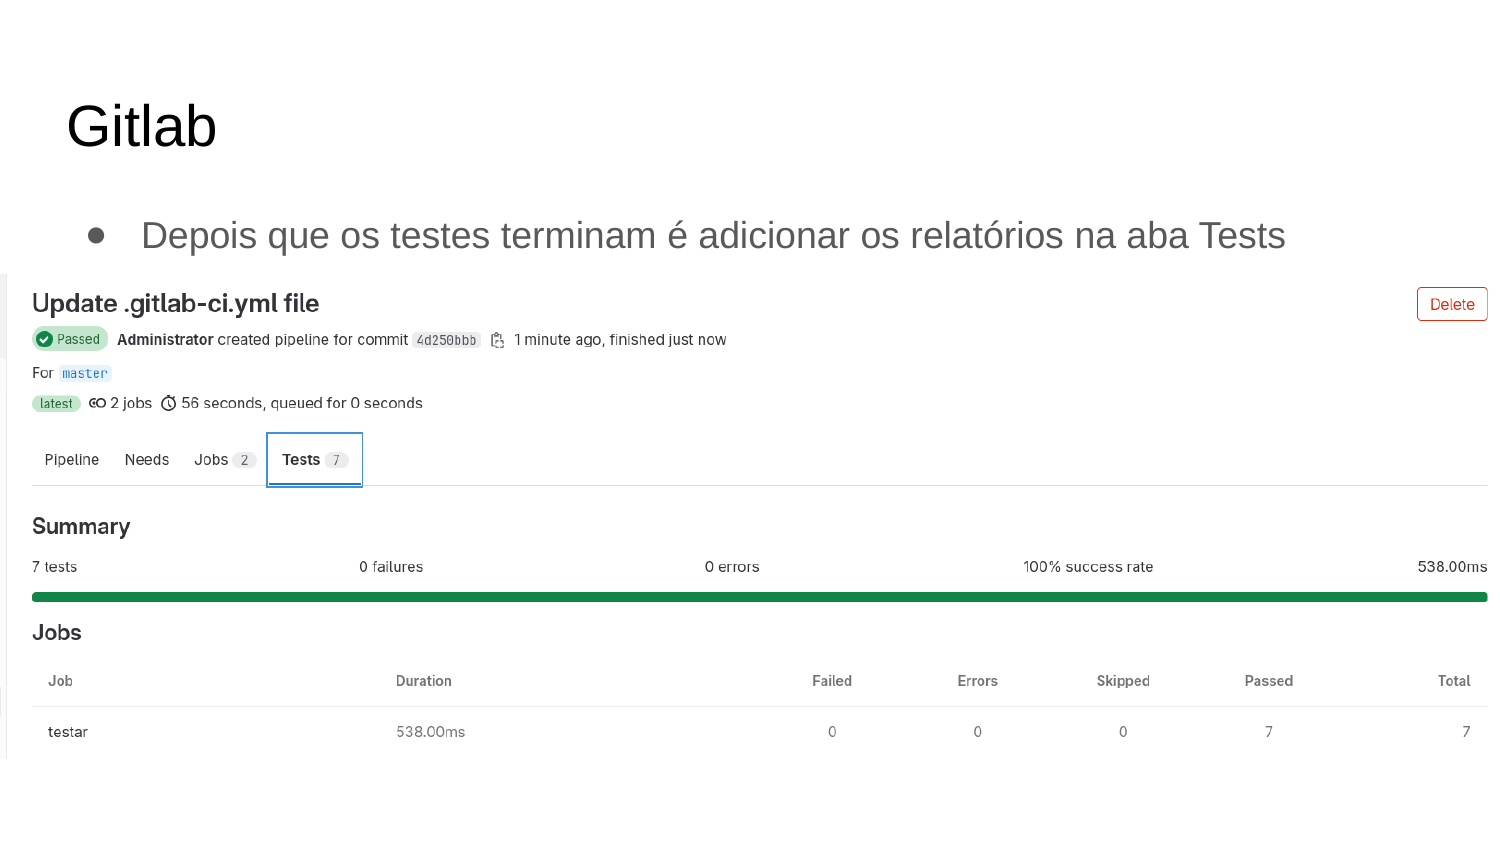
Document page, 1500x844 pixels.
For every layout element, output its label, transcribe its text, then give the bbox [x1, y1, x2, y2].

title Gitlab [51, 72, 1449, 167]
picture [0, 274, 1500, 759]
list Depois que os testes terminam é adicionar os relatórios na aba Tests [51, 189, 1489, 274]
